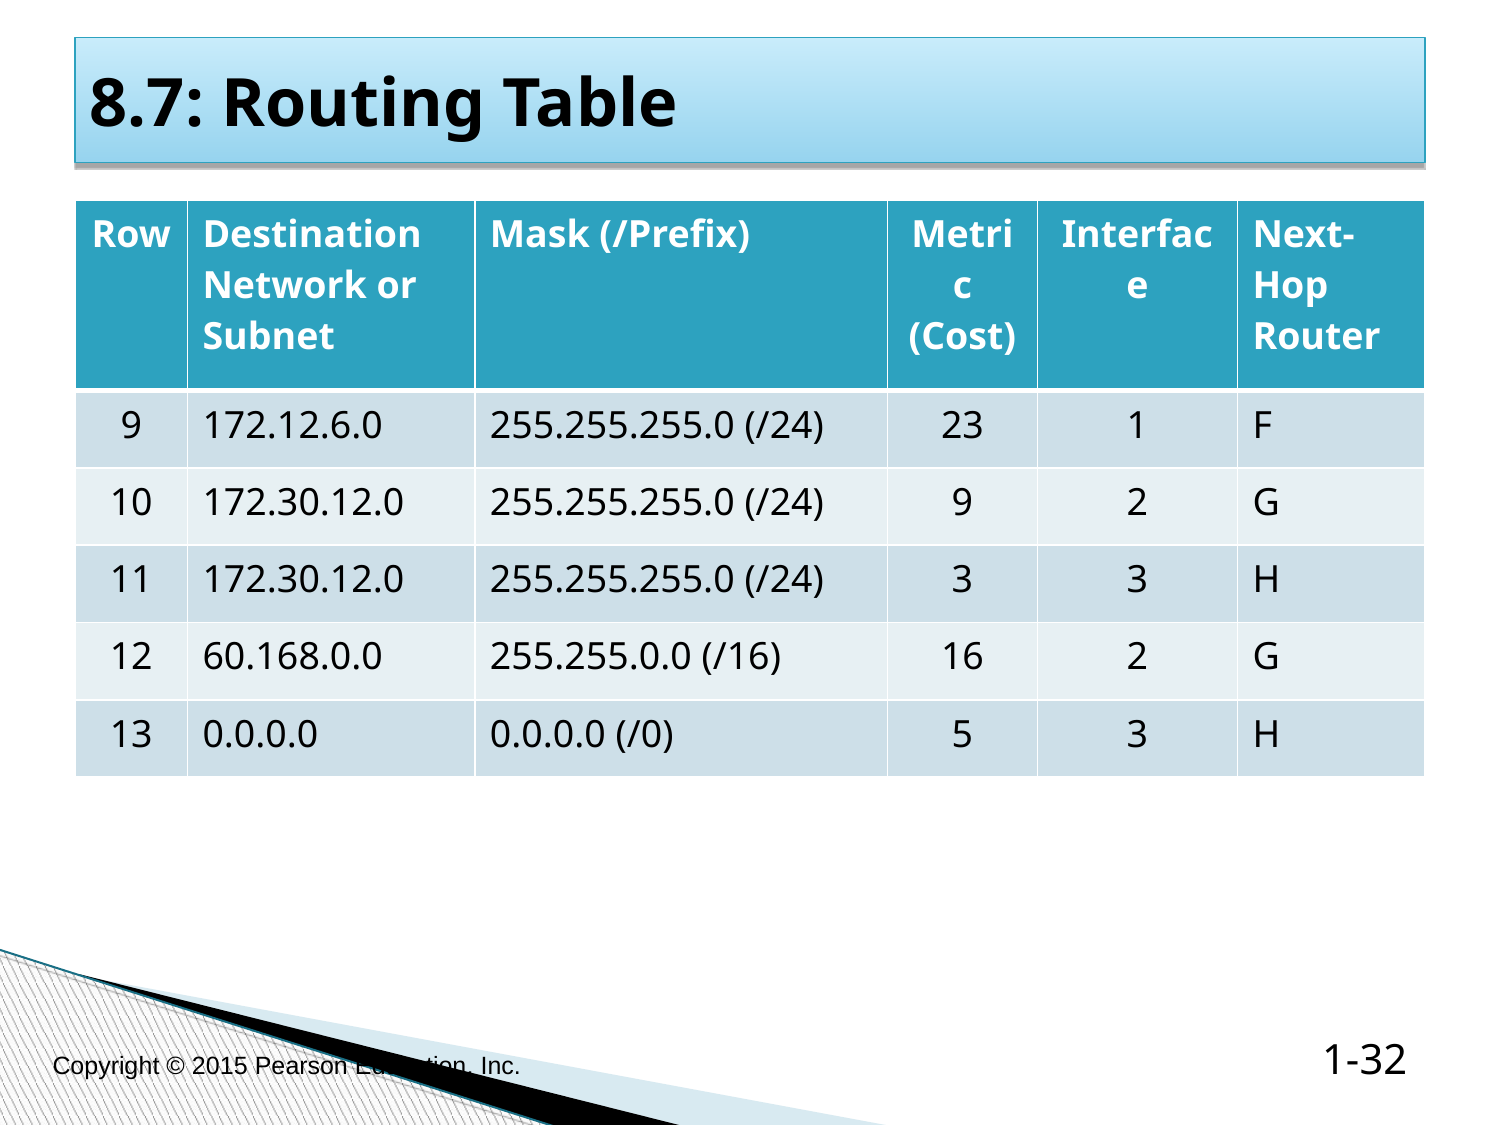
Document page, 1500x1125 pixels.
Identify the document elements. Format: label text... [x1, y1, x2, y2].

table_header Next-Hop Router [1238, 201, 1424, 388]
slide_number 1-<number> [1287, 1037, 1423, 1098]
table_cell 3 [1038, 546, 1237, 622]
table_cell 255.255.255.0 (/24) [476, 546, 887, 622]
table_cell F [1238, 393, 1424, 467]
table_cell 16 [888, 623, 1037, 699]
table_cell 1 [1038, 393, 1237, 467]
table_cell 172.30.12.0 [188, 546, 474, 622]
table_cell 2 [1038, 469, 1237, 544]
table_cell H [1238, 546, 1424, 622]
table_cell 0.0.0.0 (/0) [476, 701, 887, 776]
table_cell 0.0.0.0 [188, 701, 474, 776]
table_cell 3 [888, 546, 1037, 622]
table_cell 5 [888, 701, 1037, 776]
table_cell 255.255.0.0 (/16) [476, 623, 887, 699]
table_cell 10 [76, 469, 187, 544]
table_cell 255.255.255.0 (/24) [476, 393, 887, 467]
table_cell 172.12.6.0 [188, 393, 474, 467]
table_cell G [1238, 469, 1424, 544]
table_cell 9 [888, 469, 1037, 544]
table_header Mask (/Prefix) [476, 201, 887, 388]
table_cell 13 [76, 701, 187, 776]
table_cell 9 [76, 393, 187, 467]
table_cell 2 [1038, 623, 1237, 699]
table_header Metric (Cost) [888, 201, 1037, 388]
table_cell 11 [76, 546, 187, 622]
table_cell 255.255.255.0 (/24) [476, 469, 887, 544]
table_header Interface [1038, 201, 1237, 388]
footer Copyright © 2015 Pearson Education, Inc. [37, 1040, 550, 1088]
table_cell G [1238, 623, 1424, 699]
table_cell 12 [76, 623, 187, 699]
table_header Row [76, 201, 187, 388]
table_header Destination Network or Subnet [188, 201, 474, 388]
table_cell 3 [1038, 701, 1237, 776]
table_cell H [1238, 701, 1424, 776]
picture [0, 952, 543, 1125]
table_cell 172.30.12.0 [188, 469, 474, 544]
table_cell 60.168.0.0 [188, 623, 474, 699]
table_cell 23 [888, 393, 1037, 467]
title 8.7: Routing Table [75, 37, 1425, 163]
